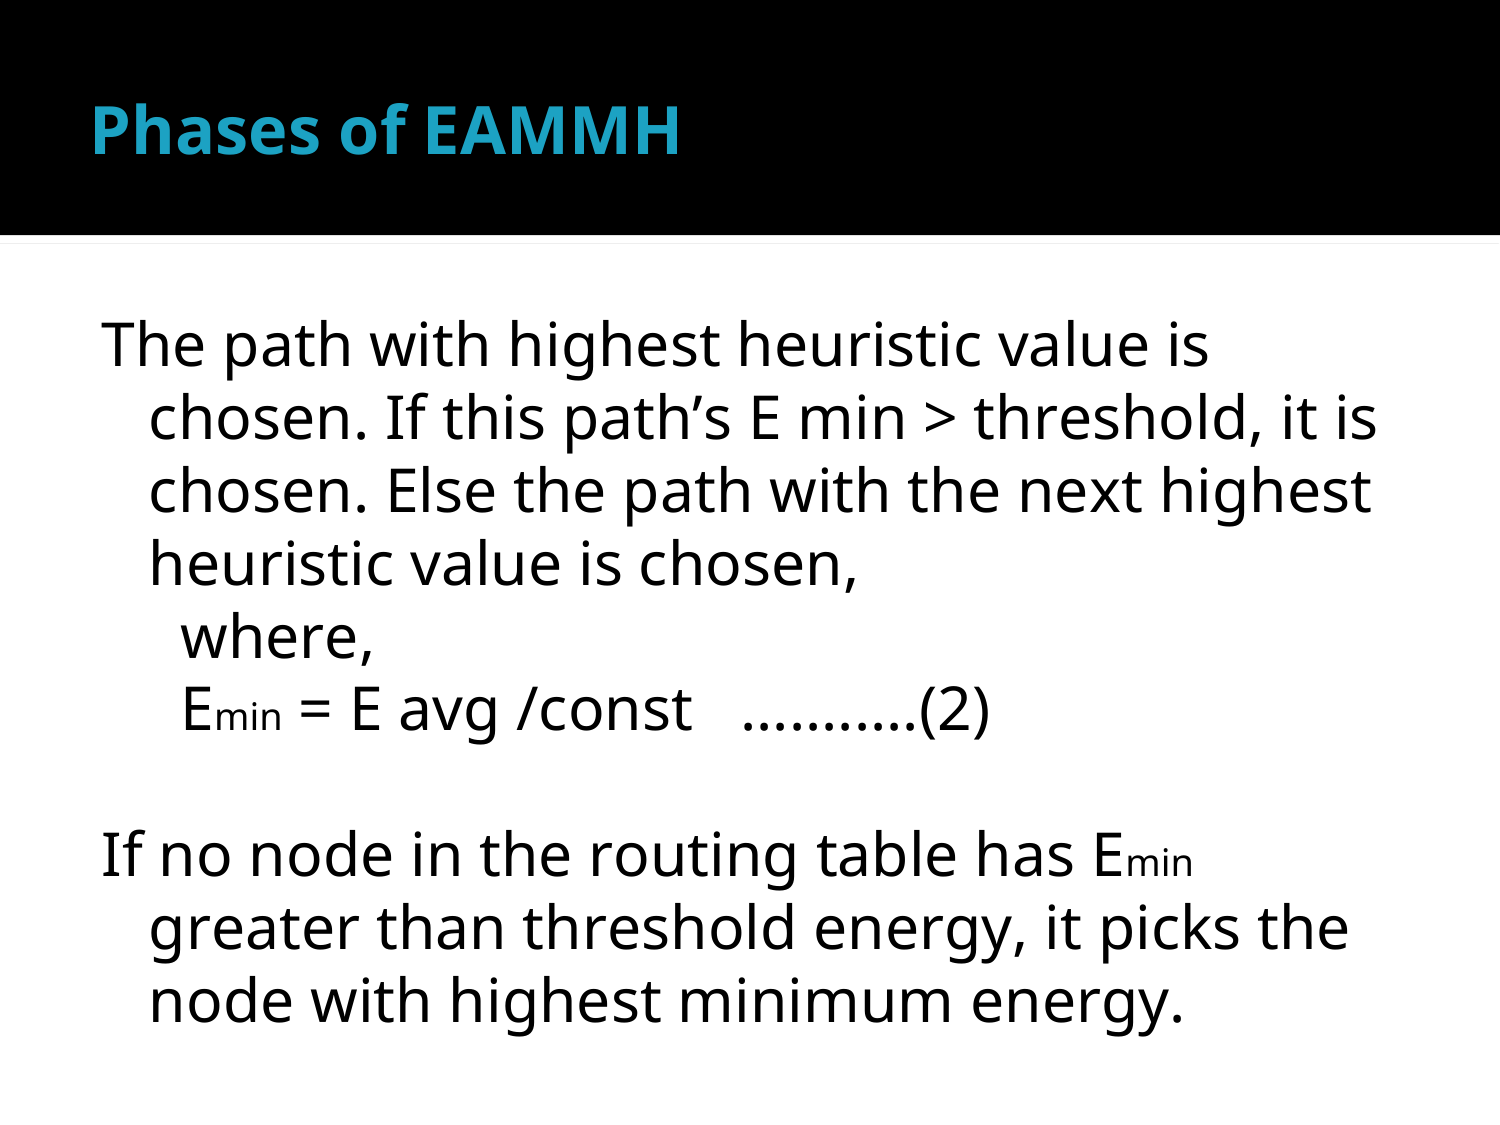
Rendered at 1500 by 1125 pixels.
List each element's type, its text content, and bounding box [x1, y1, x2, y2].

title Phases of EAMMH [75, 24, 1426, 231]
list The path with highest heuristic value is chosen. If this path’s E min > threshold, it is chosen. Else the path with the next highest heuristic value is chosen, where, Emin = E avg /const ...........(2) If no node in the routing table has Emin greater than threshold energy, it picks the node with highest minimum energy. [75, 291, 1426, 1051]
